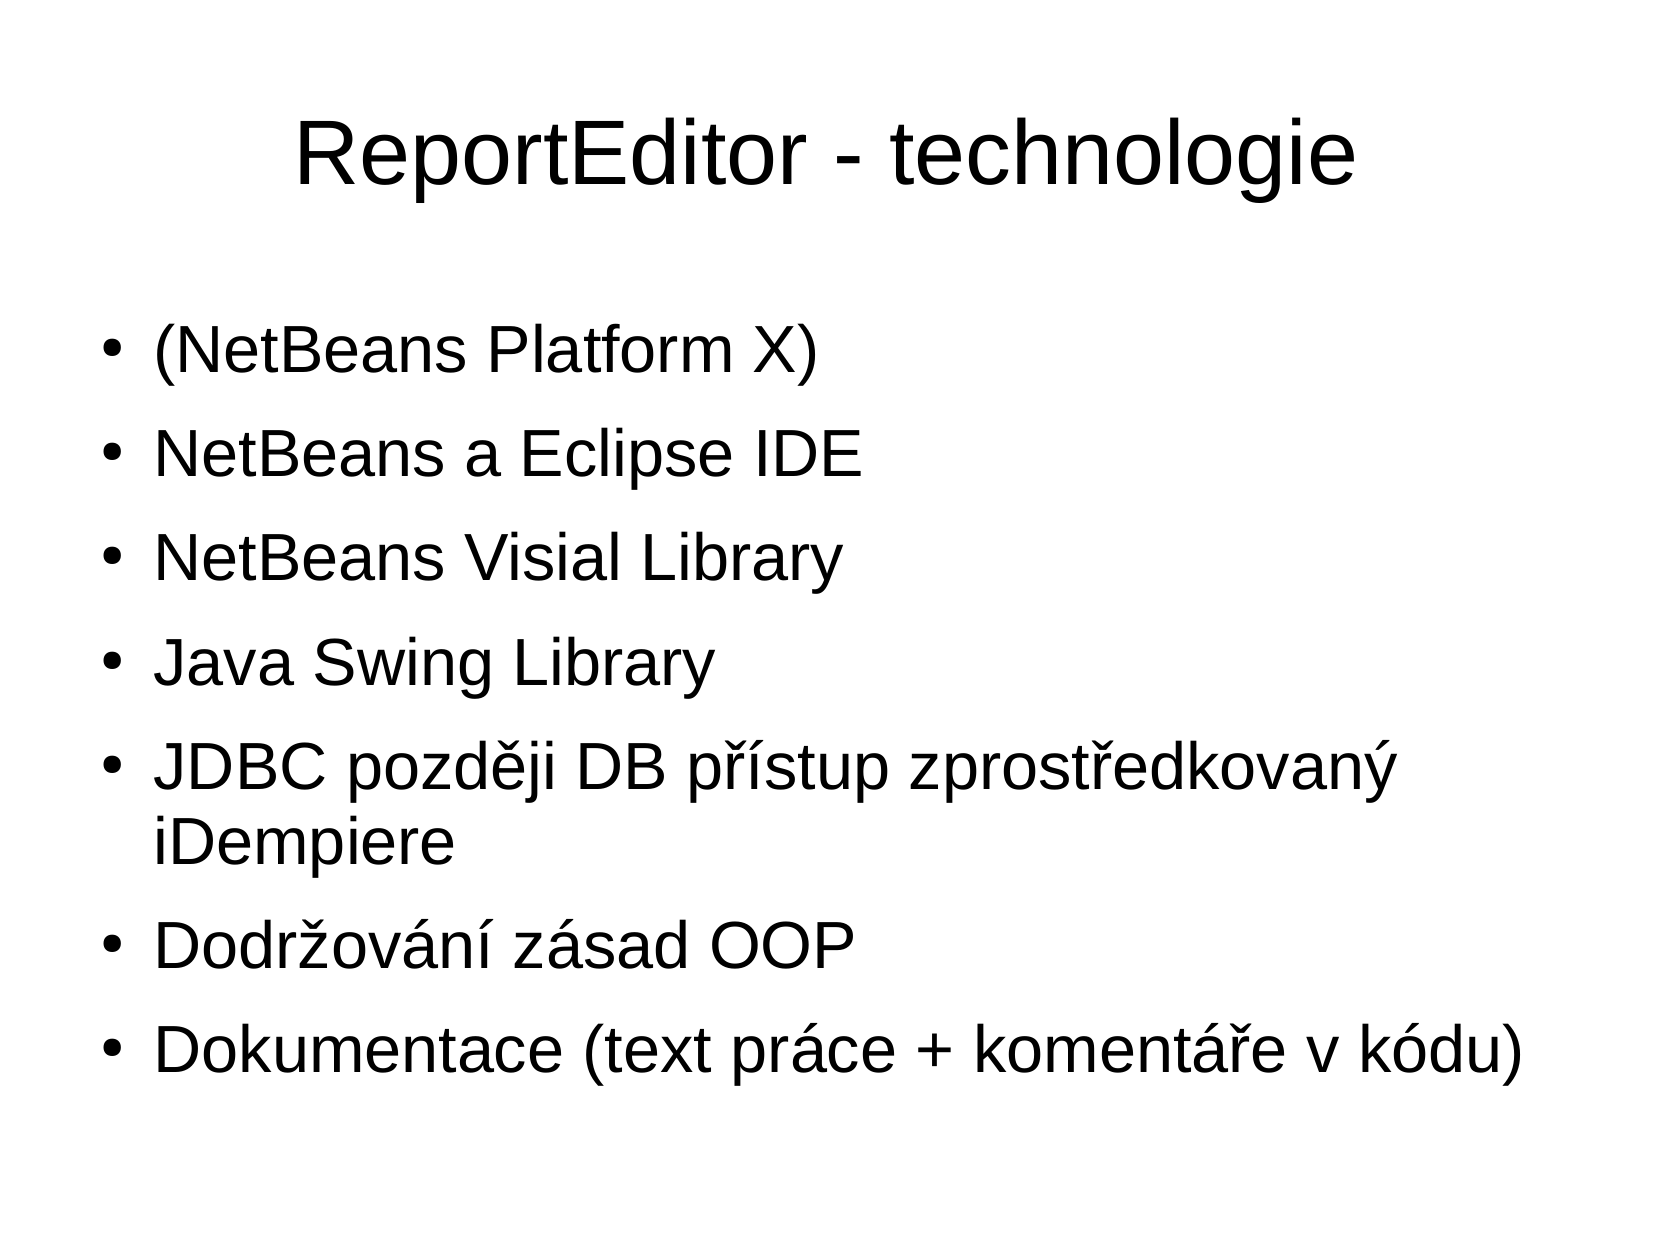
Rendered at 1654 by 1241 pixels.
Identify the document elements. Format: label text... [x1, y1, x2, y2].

list (NetBeans Platform X) NetBeans a Eclipse IDE NetBeans Visial Library Java Swing Library JDBC později DB přístup zprostředkovaný iDempiere Dodržování zásad OOP Dokumentace (text práce + komentáře v kódu) [82, 290, 1571, 1109]
title ReportEditor - technologie [82, 49, 1571, 257]
